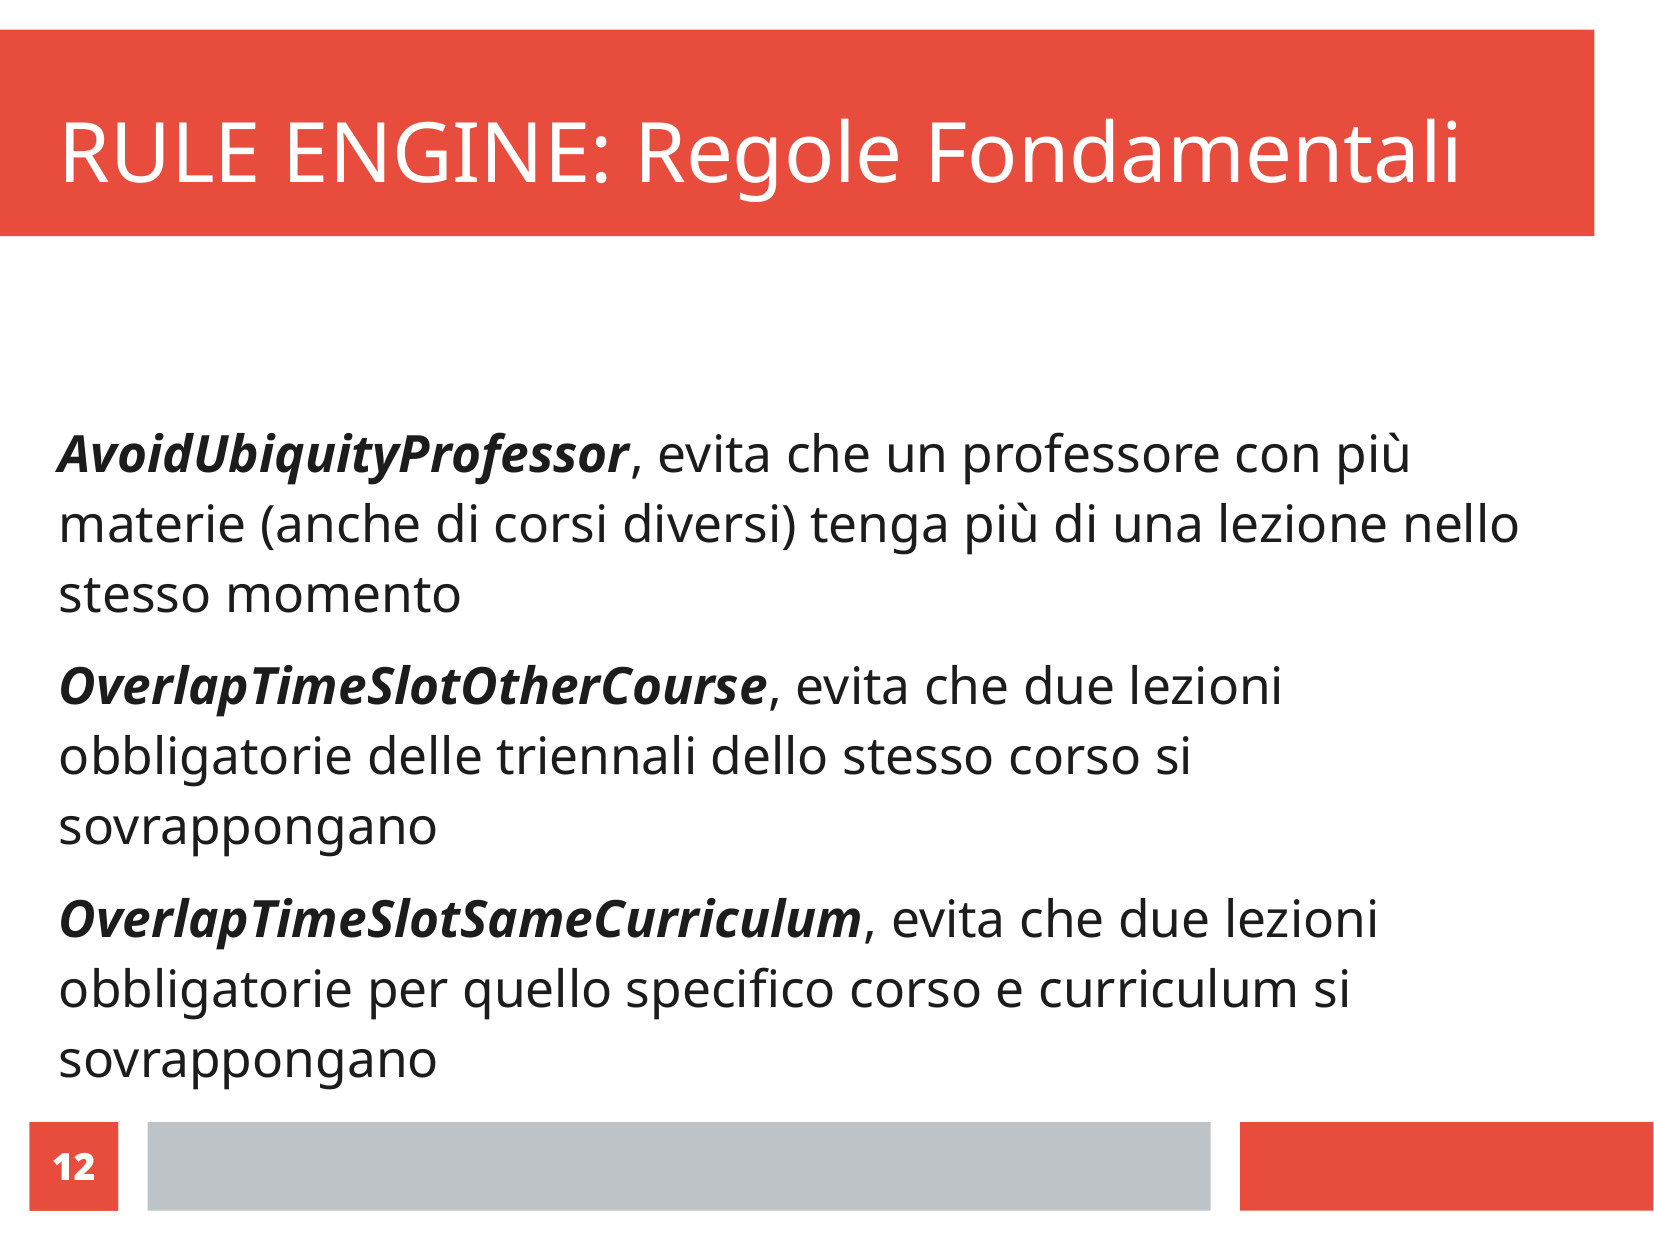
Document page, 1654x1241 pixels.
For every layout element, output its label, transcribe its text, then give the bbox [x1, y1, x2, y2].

title RULE ENGINE: Regole Fondamentali [59, 59, 1595, 207]
list AvoidUbiquityProfessor, evita che un professore con più materie (anche di corsi diversi) tenga più di una lezione nello stesso momento OverlapTimeSlotOtherCourse, evita che due lezioni obbligatorie delle triennali dello stesso corso si sovrappongano OverlapTimeSlotSameCurriculum, evita che due lezioni obbligatorie per quello specifico corso e curriculum si sovrappongano [59, 324, 1565, 1093]
